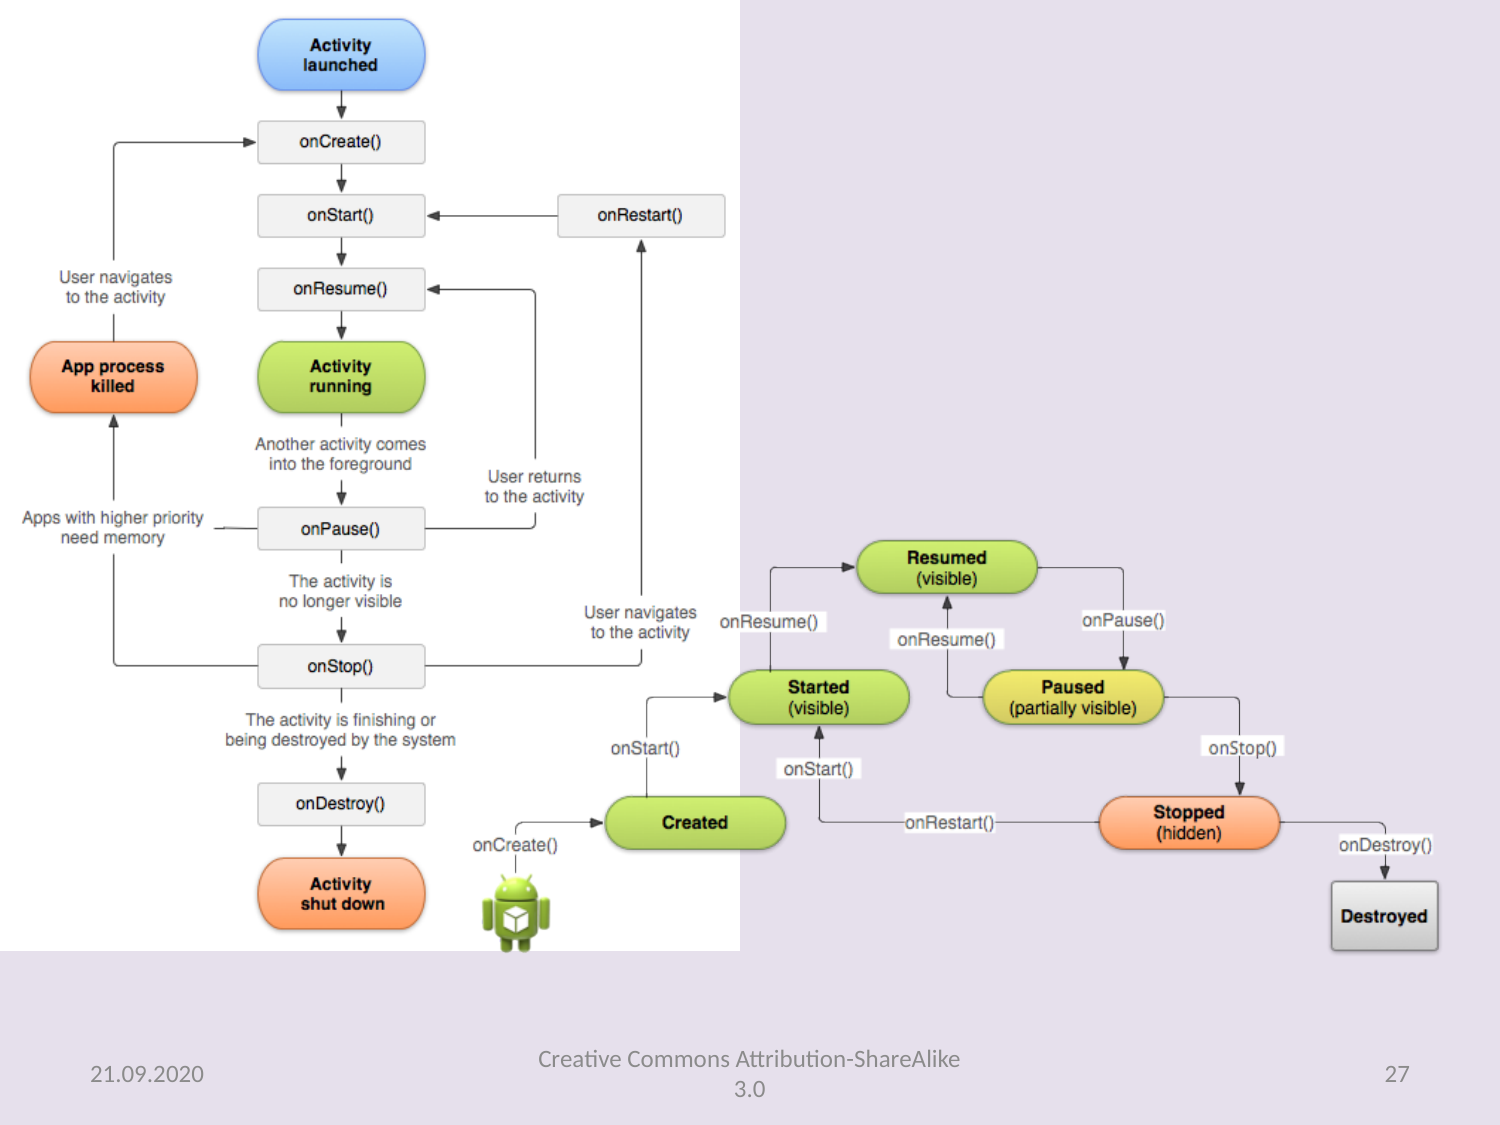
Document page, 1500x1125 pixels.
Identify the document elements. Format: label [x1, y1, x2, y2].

picture [0, 0, 1452, 966]
